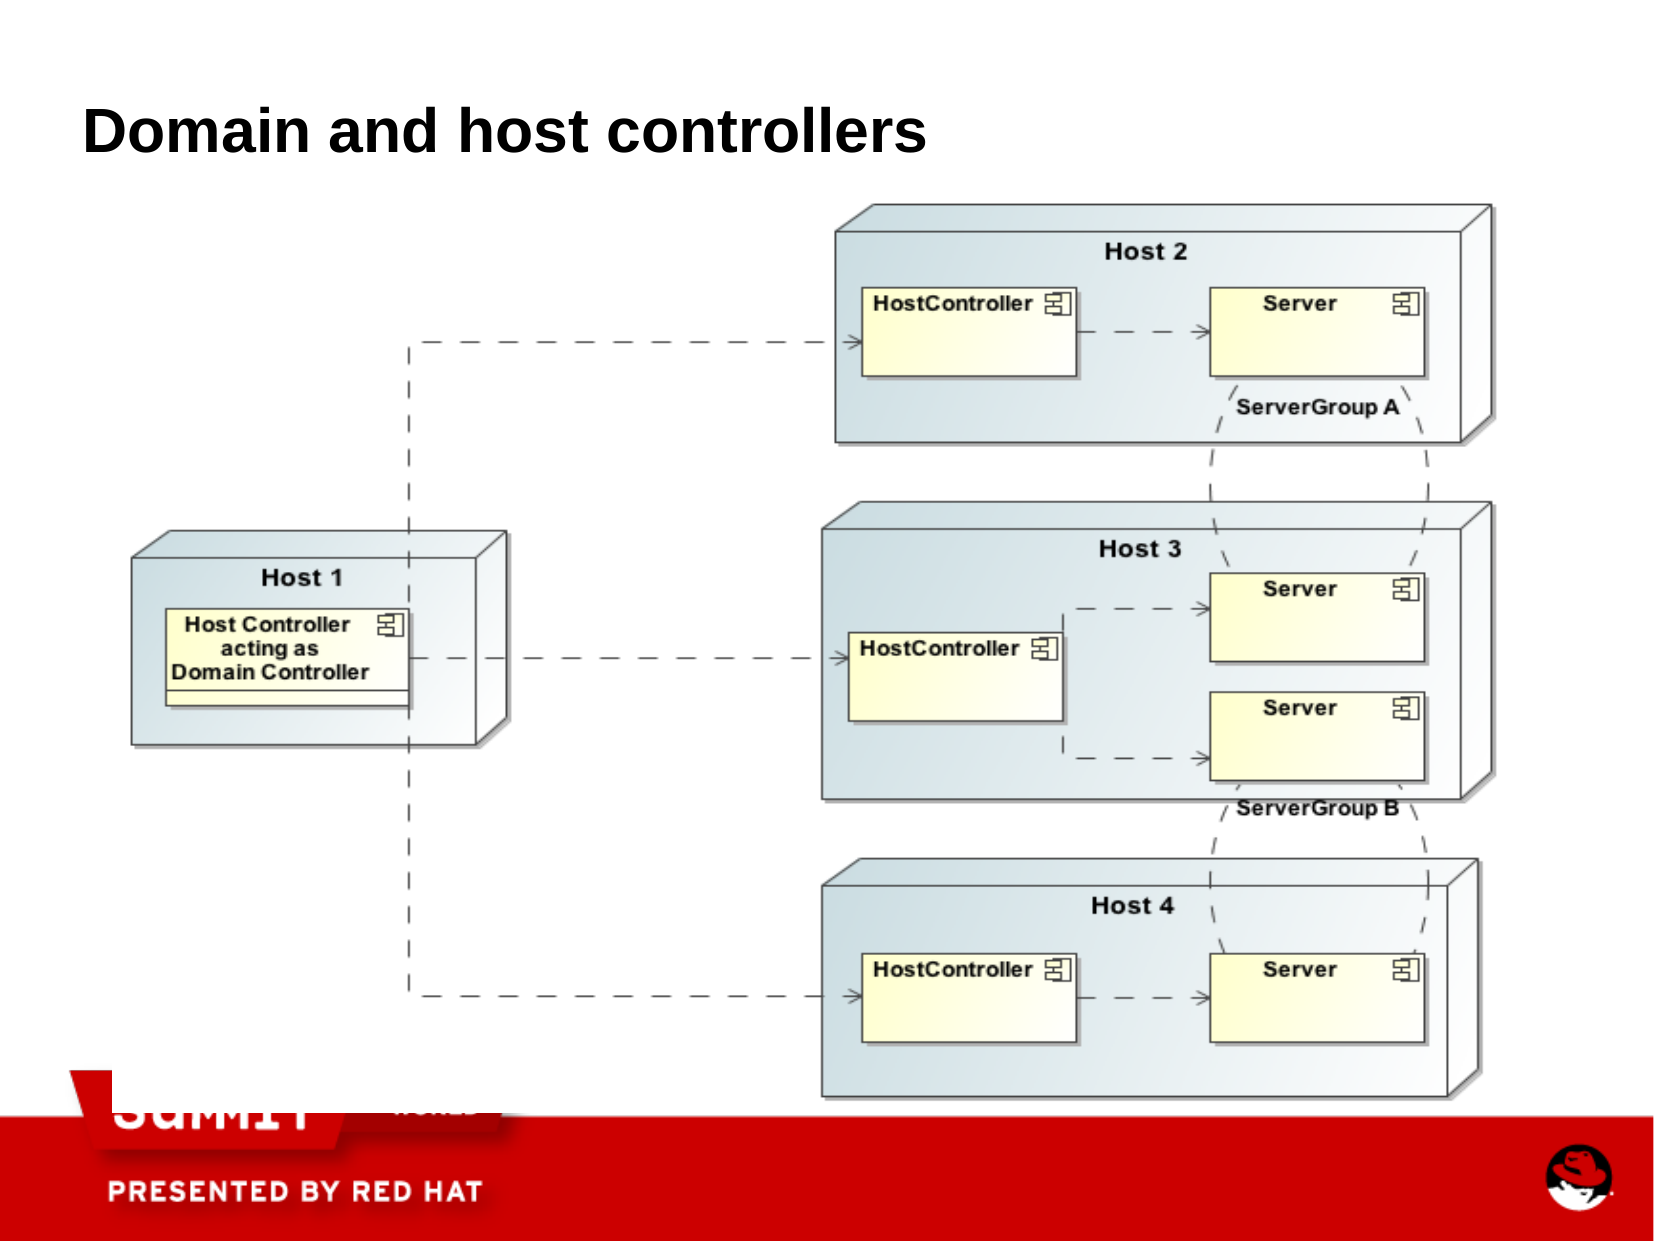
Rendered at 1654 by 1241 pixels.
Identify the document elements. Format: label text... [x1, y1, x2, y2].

title Domain and host controllers [82, 37, 1571, 226]
picture [0, 187, 1654, 1241]
